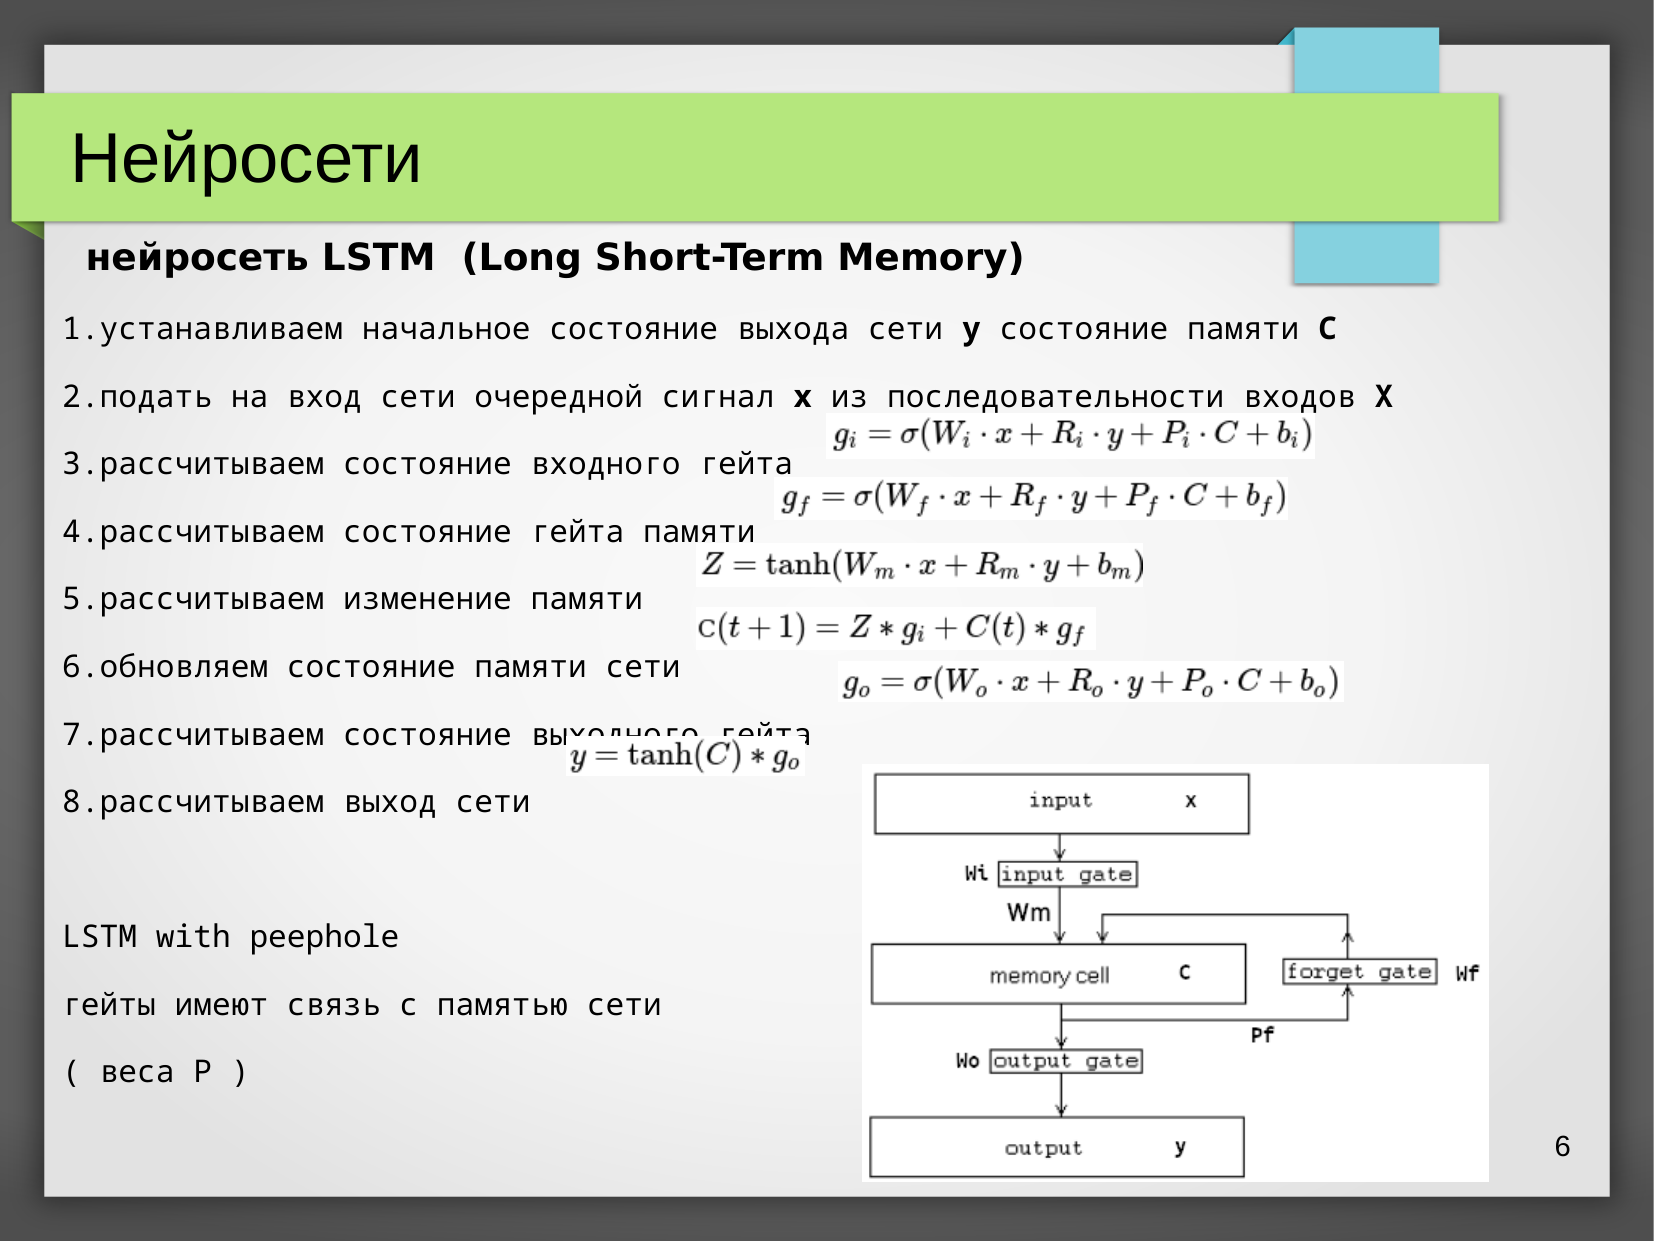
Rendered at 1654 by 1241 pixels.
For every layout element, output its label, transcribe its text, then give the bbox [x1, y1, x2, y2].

picture [0, 0, 1654, 1241]
text_box 1.устанавливаем начальное состояние выхода сети y состояние памяти C 2.подать на вход сети очередной сигнал x из последовательности входов X 3.рассчитываем состояние входного гейта 4.рассчитываем состояние гейта памяти 5.рассчитываем изменение памяти 6.обновляем состояние памяти сети 7.рассчитываем состояние выходного гейта 8.рассчитываем выход сети LSTM with peephole гейты имеют связь с памятью сети ( веса P ) [47, 298, 1595, 1152]
text_box нейросеть LSTM (Long Short-Term Memory) [70, 228, 1087, 298]
title Нейросети [70, 118, 1205, 199]
